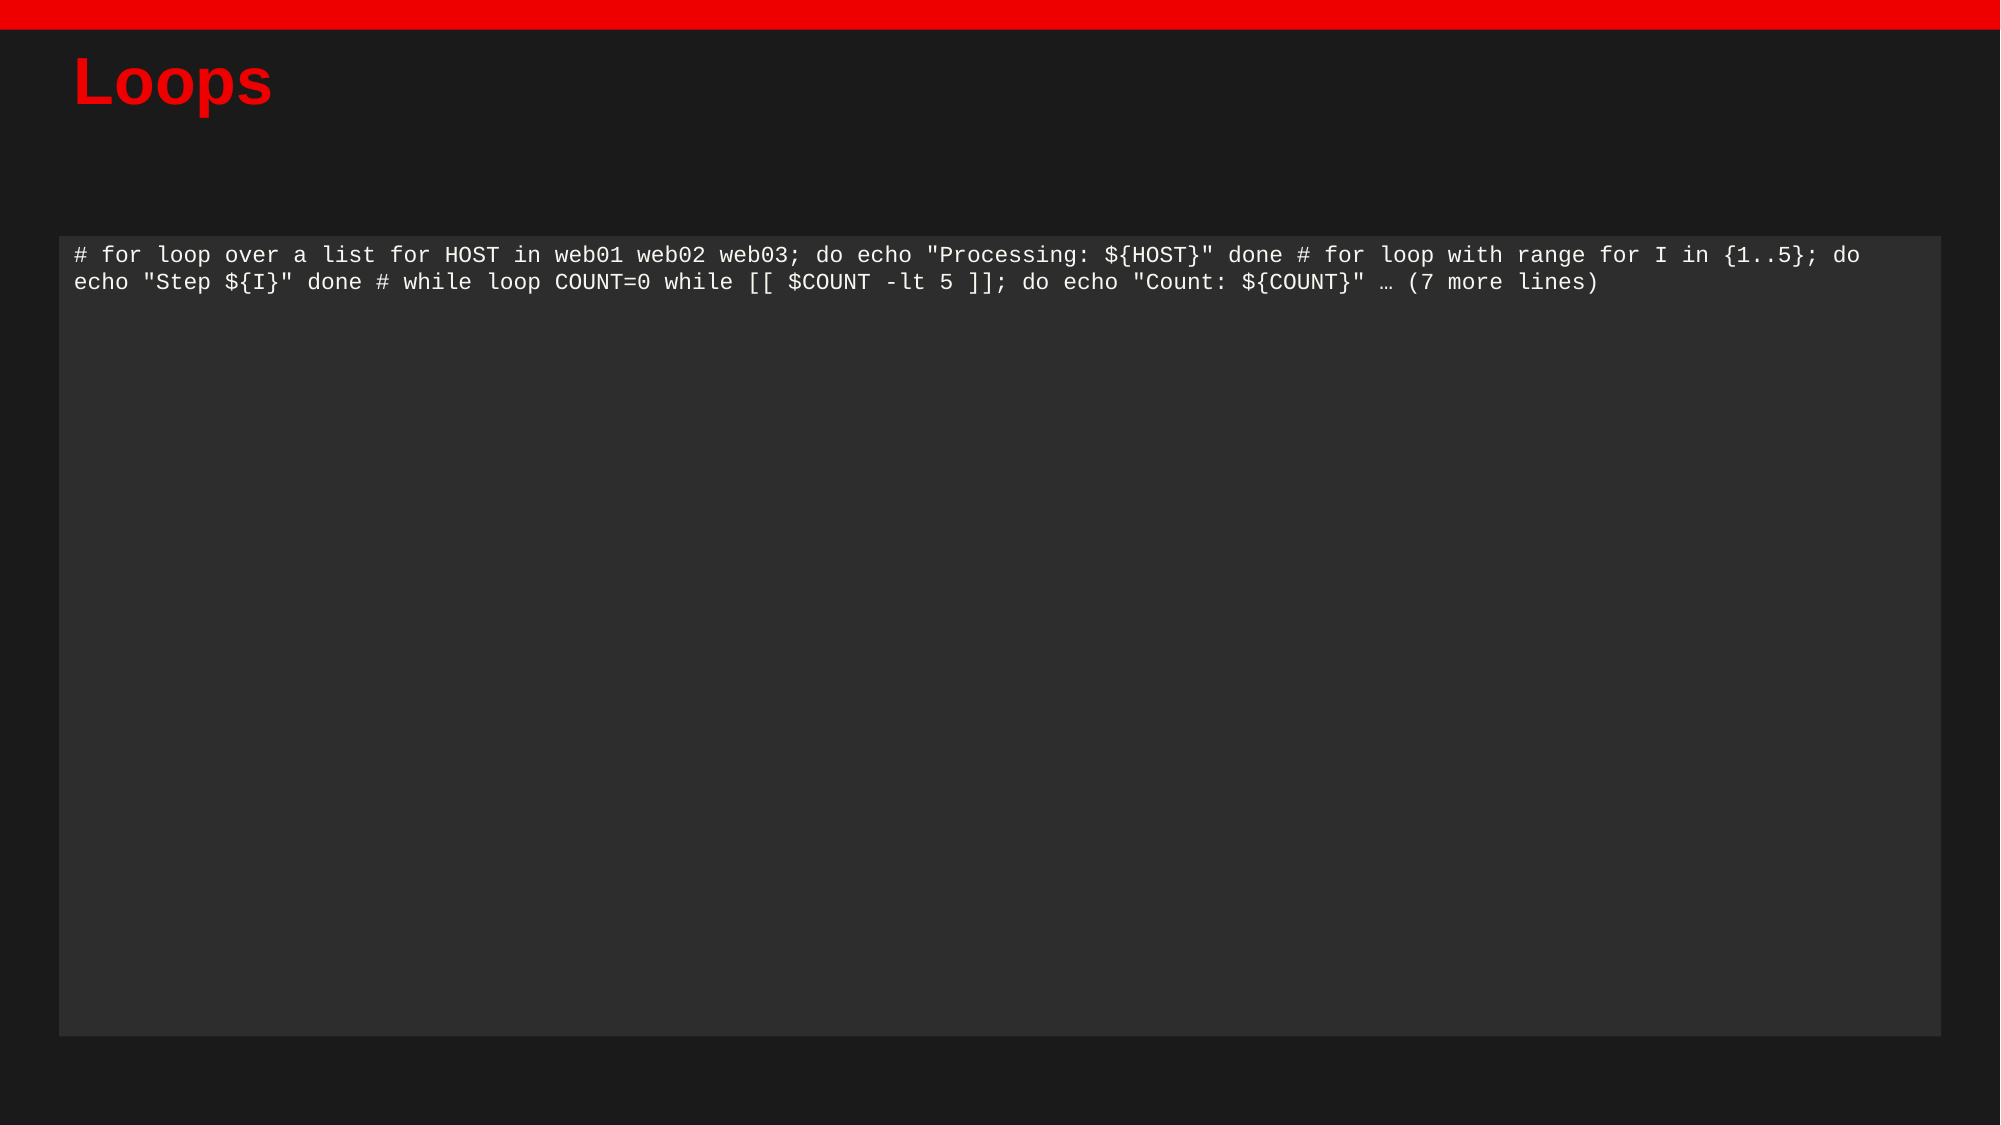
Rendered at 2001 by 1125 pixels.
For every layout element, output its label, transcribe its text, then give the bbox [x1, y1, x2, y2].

text_box # for loop over a list for HOST in web01 web02 web03; do echo "Processing: ${HOST}" done # for loop with range for I in {1..5}; do echo "Step ${I}" done # while loop COUNT=0 while [[ $COUNT -lt 5 ]]; do echo "Count: ${COUNT}" … (7 more lines) [59, 236, 1942, 1037]
text_box [0, 0, 2001, 30]
text_box Loops [59, 36, 1942, 208]
